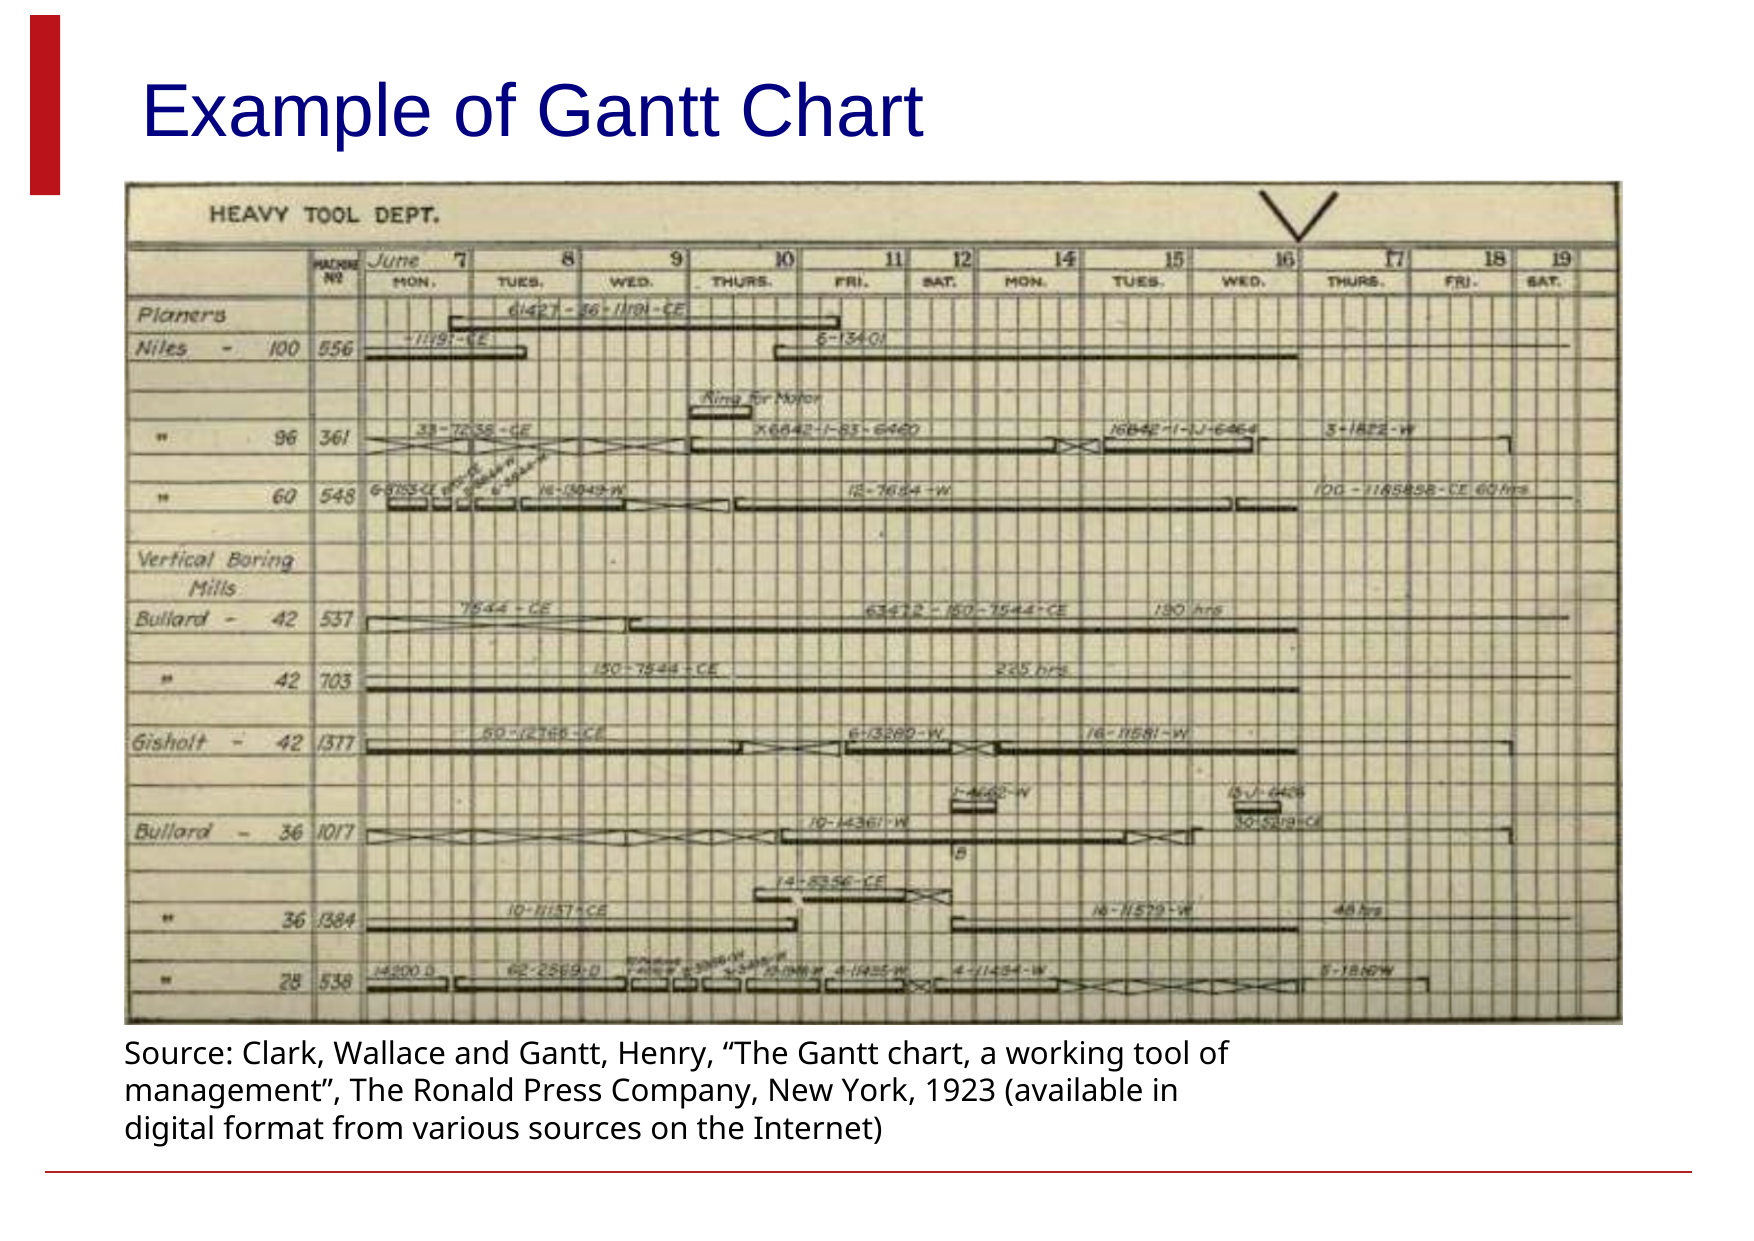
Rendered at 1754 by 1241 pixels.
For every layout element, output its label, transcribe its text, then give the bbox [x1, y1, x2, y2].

title Example of Gantt Chart [90, 17, 1696, 196]
text_box Source: Clark, Wallace and Gantt, Henry, “The Gantt chart, a working tool of management”, The Ronald Press Company, New York, 1923 (available in digital format from various sources on the Internet) [124, 1033, 1236, 1124]
picture [123, 196, 1623, 1025]
